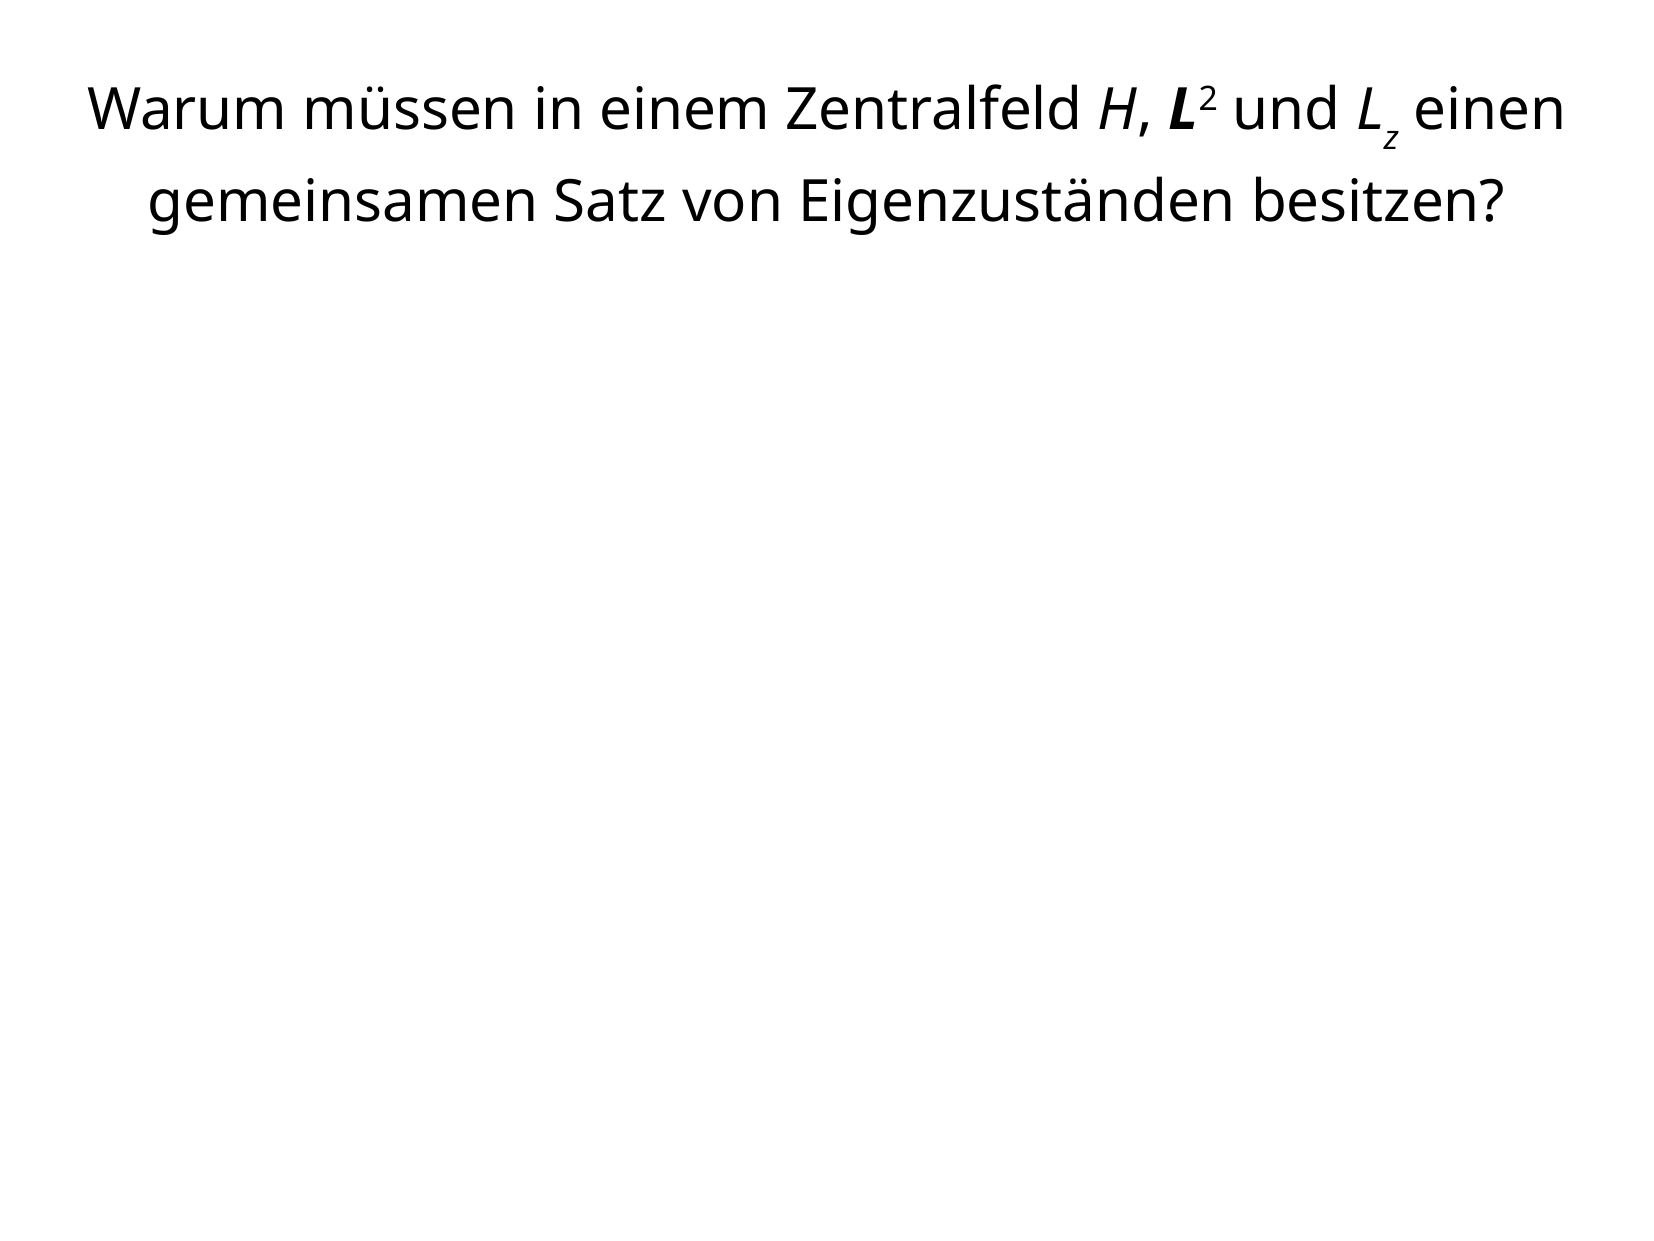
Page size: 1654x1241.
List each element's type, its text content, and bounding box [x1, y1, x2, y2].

title Warum müssen in einem Zentralfeld H, L2 und Lz einen gemeinsamen Satz von Eigenzuständen besitzen? [82, 49, 1571, 257]
